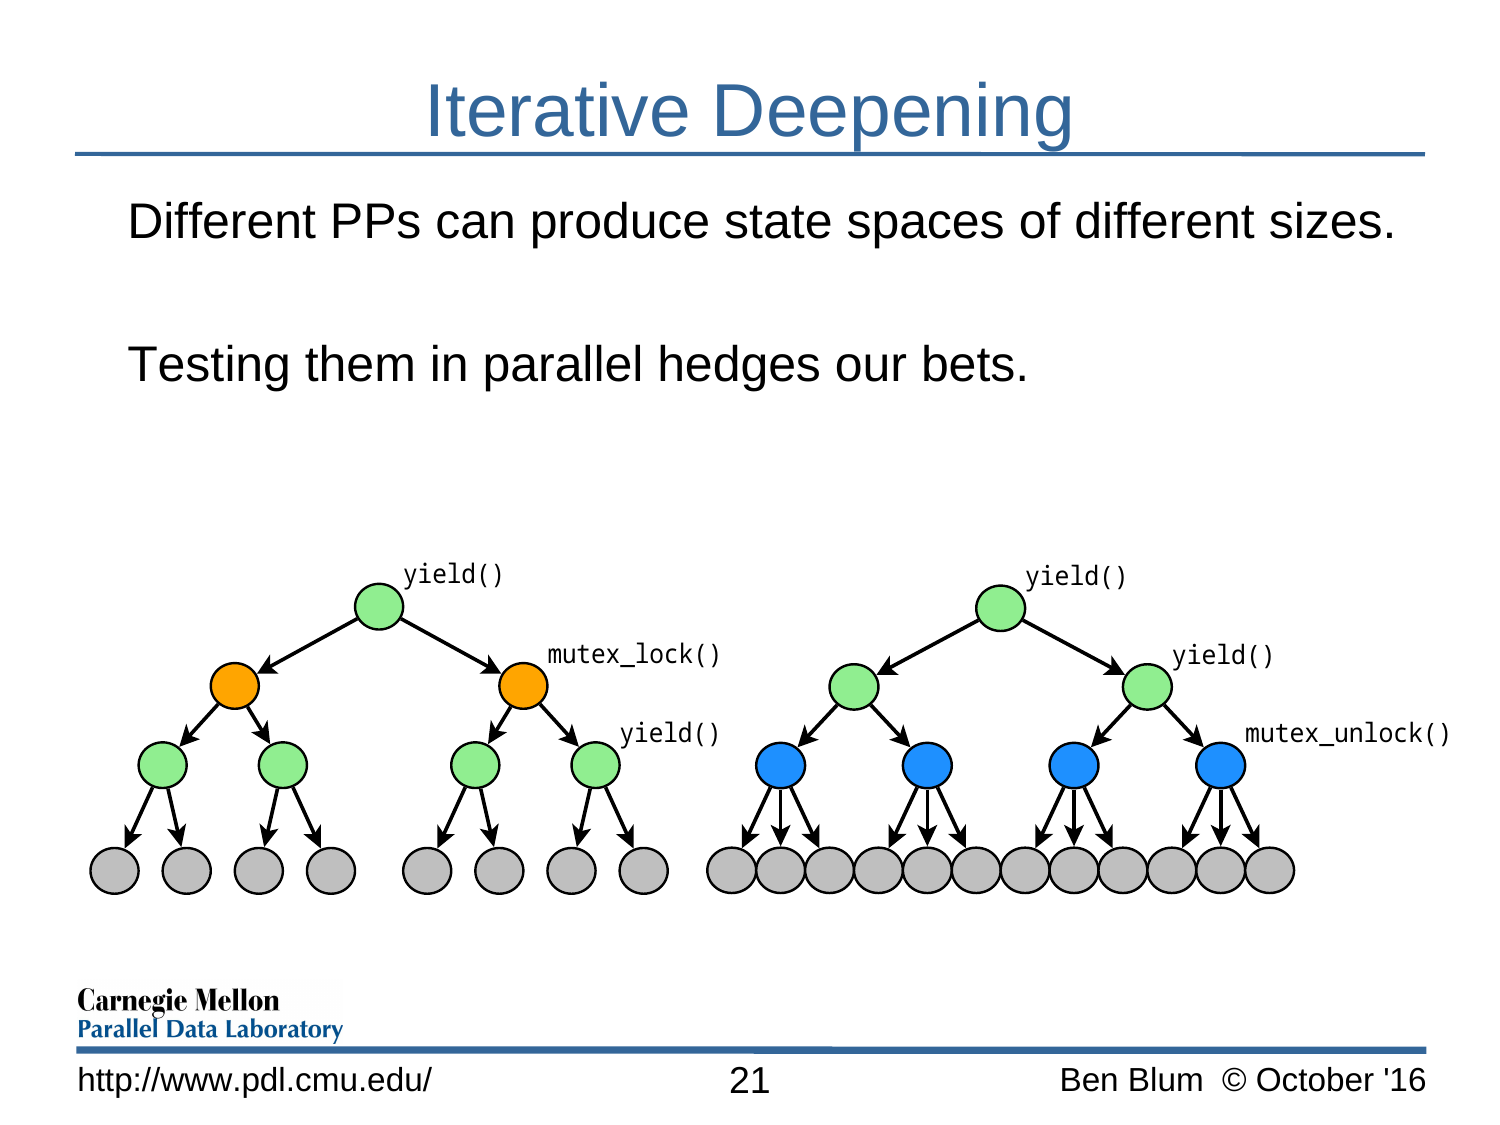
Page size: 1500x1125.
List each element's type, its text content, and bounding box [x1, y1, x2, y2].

list Different PPs can produce state spaces of different sizes. Testing them in parallel hedges our bets. [112, 181, 1426, 938]
picture [77, 979, 343, 1044]
title Iterative Deepening [112, 49, 1388, 163]
picture [1426, 558, 1455, 896]
picture [86, 558, 112, 896]
